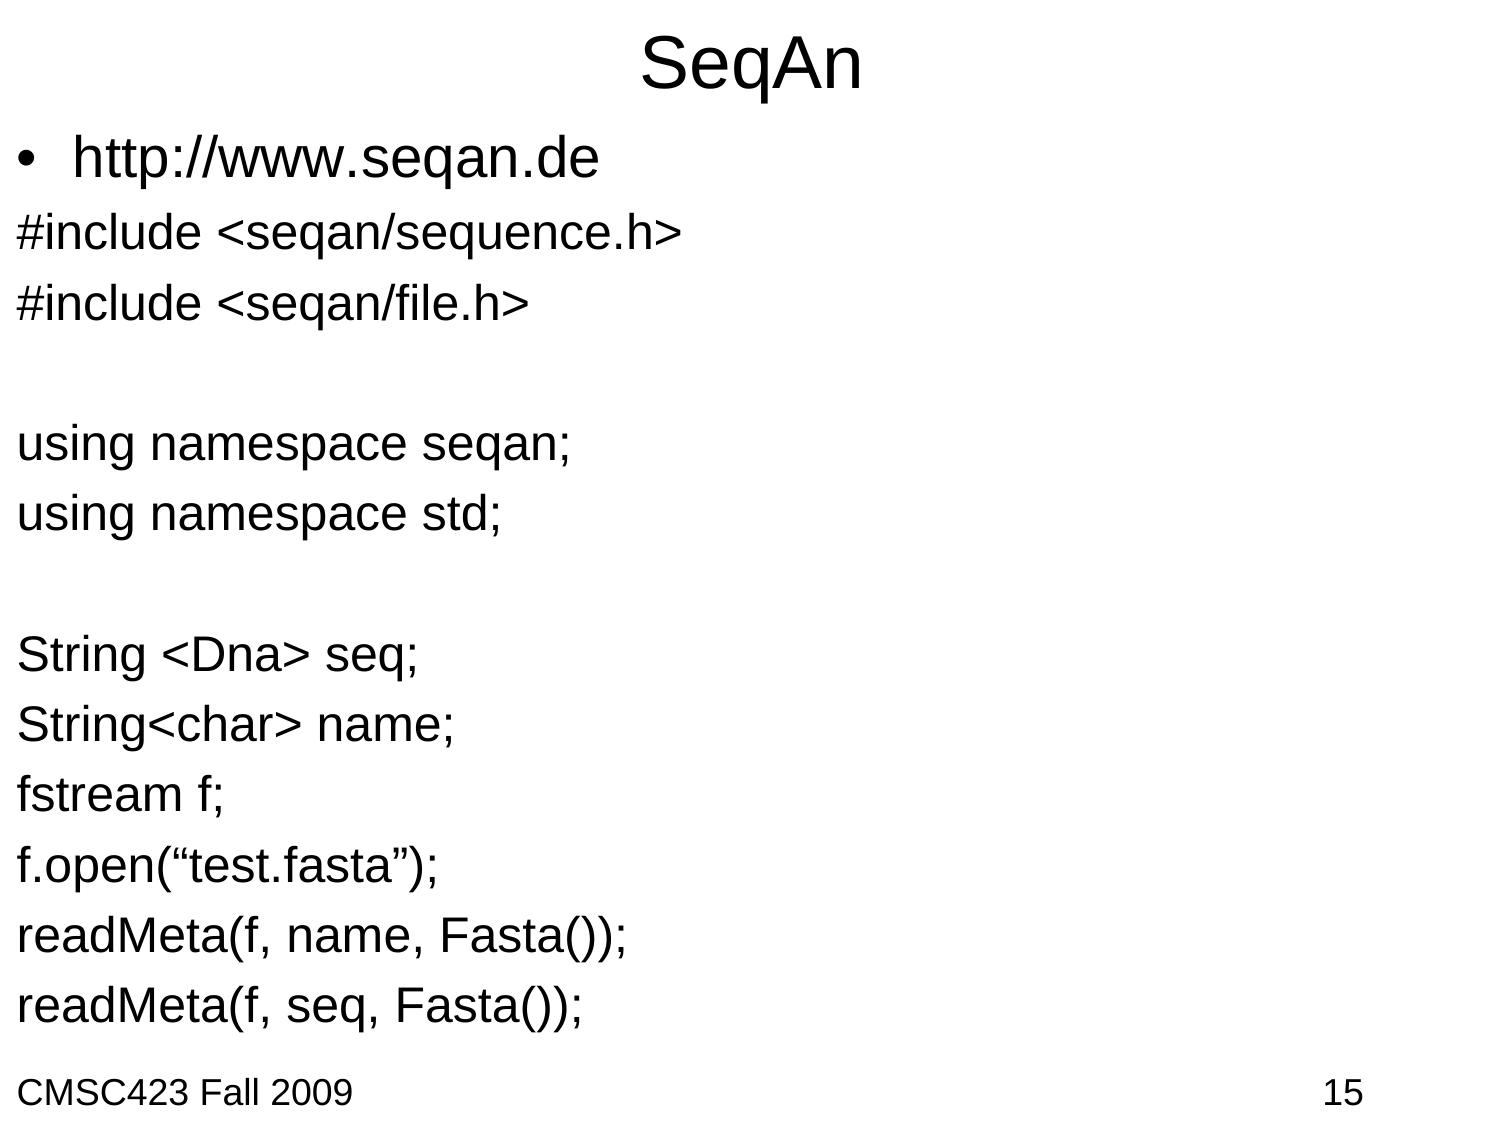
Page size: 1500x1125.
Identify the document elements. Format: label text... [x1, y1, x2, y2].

list http://www.seqan.de #include <seqan/sequence.h> #include <seqan/file.h> using namespace seqan; using namespace std; String <Dna> seq; String<char> name; fstream f; f.open(“test.fasta”); readMeta(f, name, Fasta()); readMeta(f, seq, Fasta()); [16, 124, 1485, 1104]
title SeqAn [19, 9, 1485, 116]
